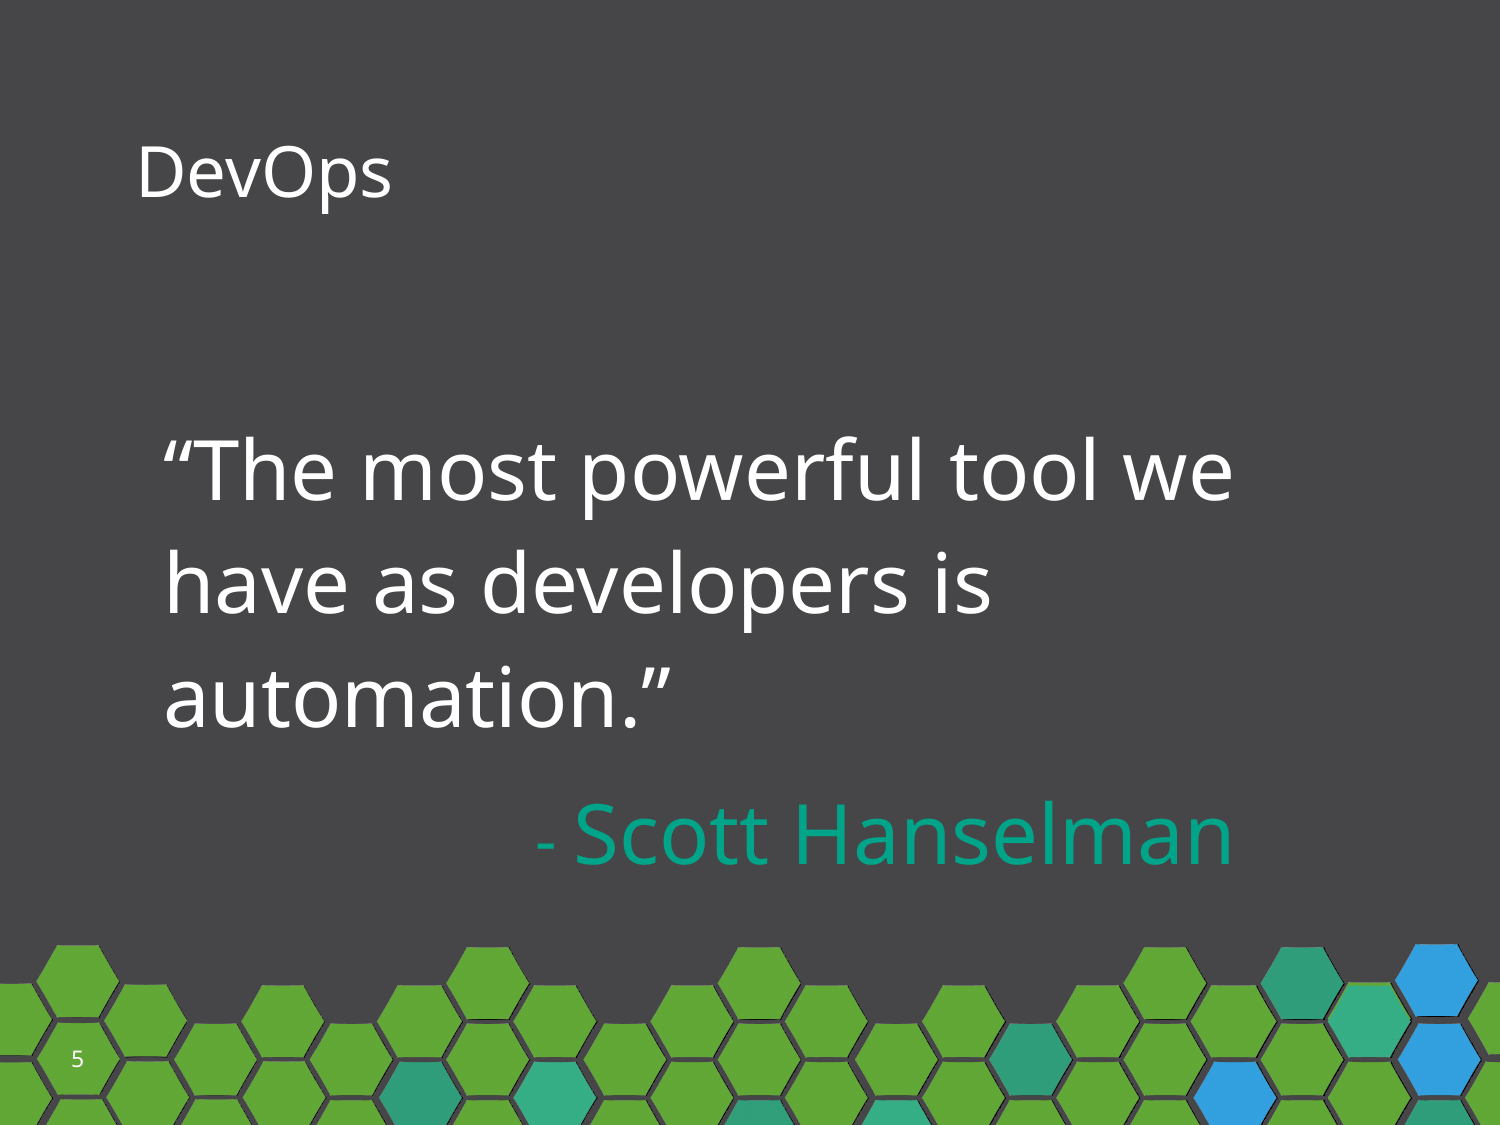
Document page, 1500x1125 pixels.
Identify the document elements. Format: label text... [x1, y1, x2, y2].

title DevOps [135, 89, 1372, 252]
list “The most powerful tool we have as developers is automation.” - Scott Hanselman [135, 297, 1372, 951]
picture [0, 944, 1500, 1125]
